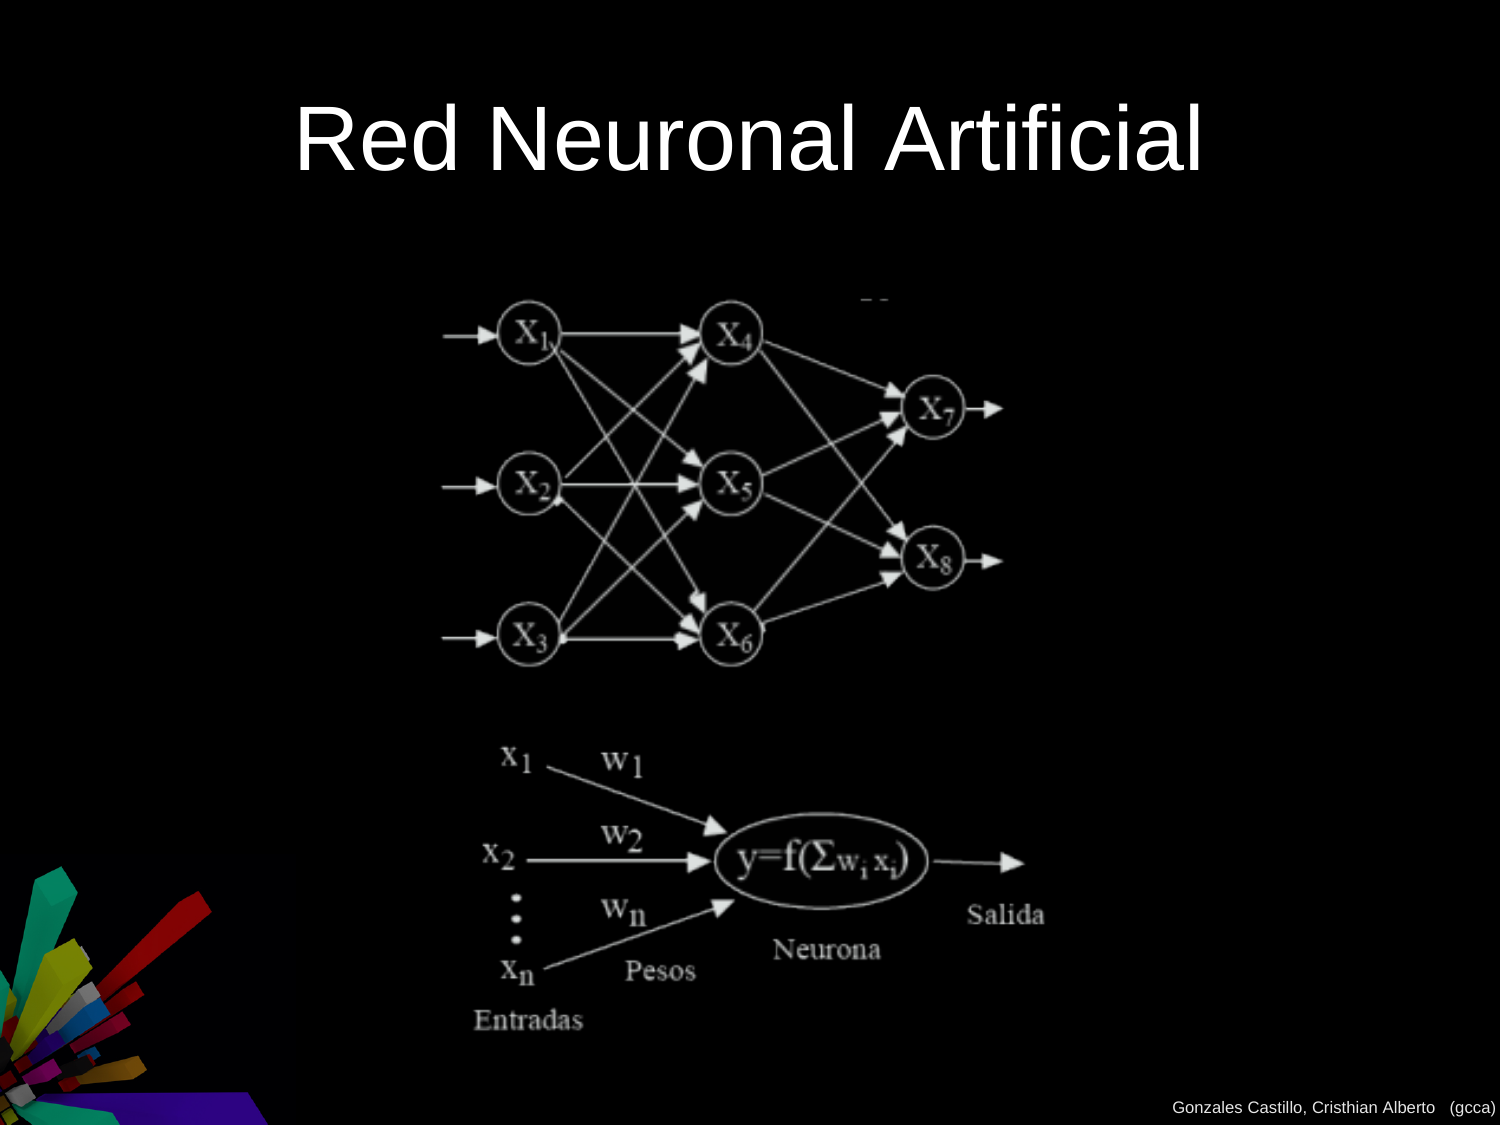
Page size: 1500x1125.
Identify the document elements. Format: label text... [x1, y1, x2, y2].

title Red Neuronal Artificial [75, 44, 1426, 233]
picture [0, 854, 296, 1125]
picture [438, 297, 1062, 1041]
